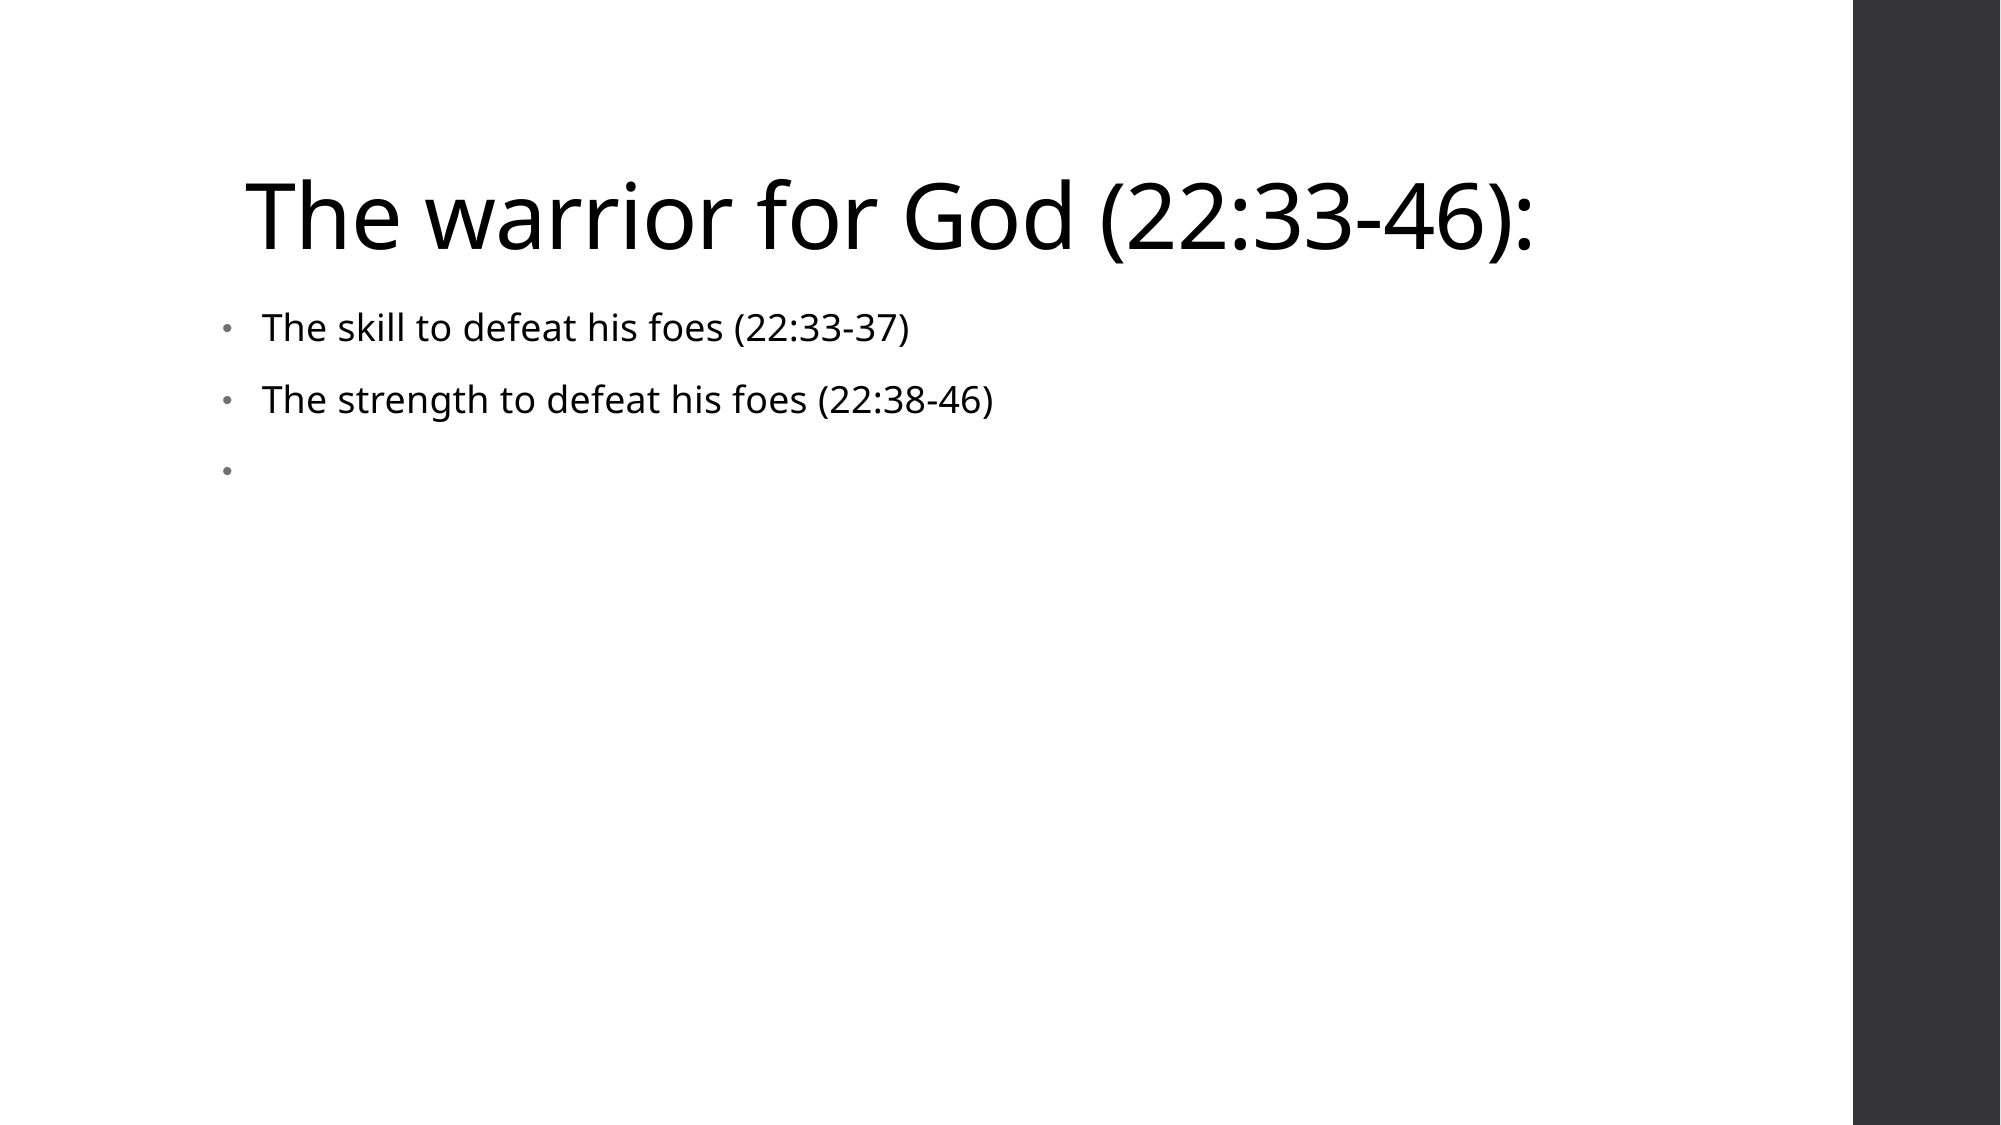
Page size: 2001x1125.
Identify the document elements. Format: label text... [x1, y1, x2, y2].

title The warrior for God (22:33-46): [206, 60, 1797, 278]
list The skill to defeat his foes (22:33-37) The strength to defeat his foes (22:38-46) [206, 299, 1617, 1014]
